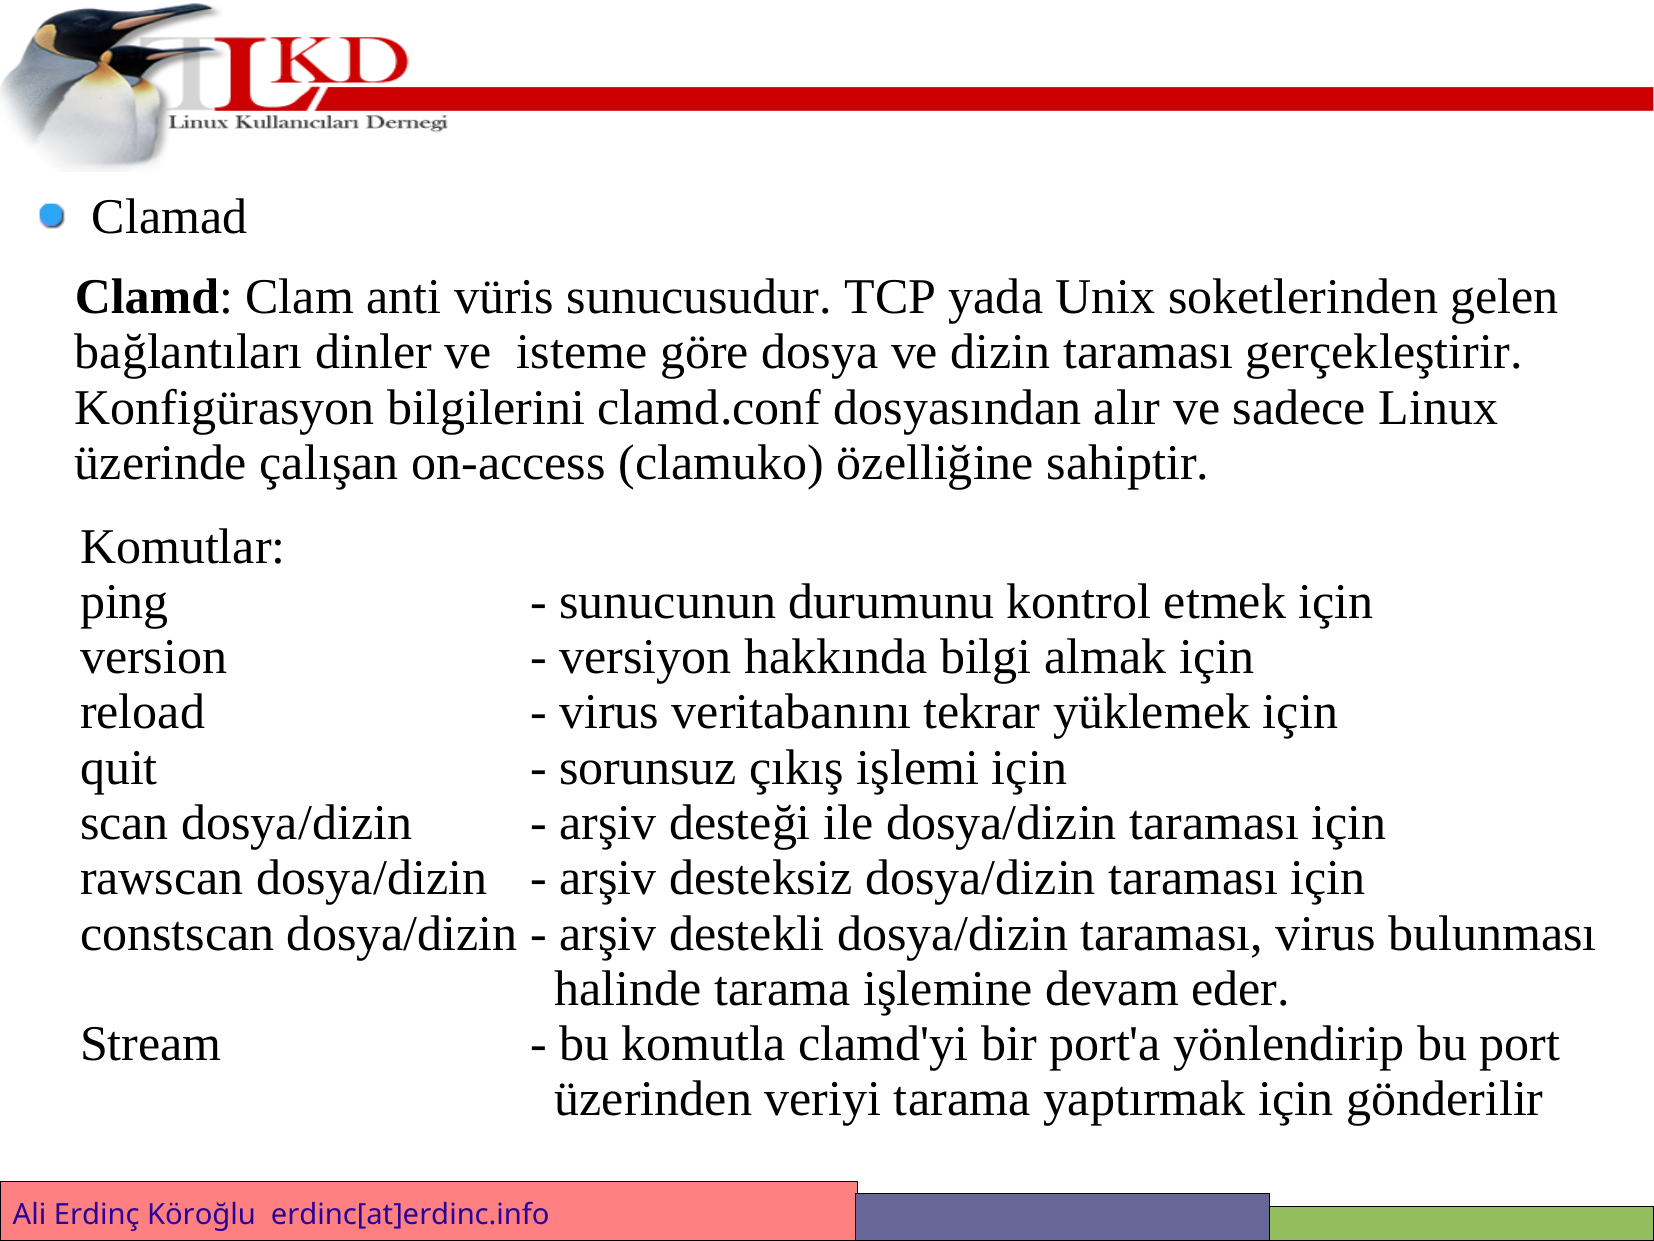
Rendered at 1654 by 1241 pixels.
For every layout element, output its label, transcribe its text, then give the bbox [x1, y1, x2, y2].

text_box Ali Erdinç Köroğlu erdinc[at]erdinc.info http://www.erdinc.info [12, 1193, 852, 1233]
text_box Clamad [38, 188, 439, 250]
text_box Clamd: Clam anti vüris sunucusudur. TCP yada Unix soketlerinden gelen bağlantıları dinler ve isteme göre dosya ve dizin taraması gerçekleştirir. Konfigürasyon bilgilerini clamd.conf dosyasından alır ve sadece Linux üzerinde çalışan on-access (clamuko) özelliğine sahiptir. [74, 268, 1573, 518]
picture [0, 0, 1654, 172]
text_box Komutlar: ping - sunucunun durumunu kontrol etmek için version - versiyon hakkında bilgi almak için reload - virus veritabanını tekrar yüklemek için quit - sorunsuz çıkış işlemi için scan dosya/dizin - arşiv desteği ile dosya/dizin taraması için rawscan dosya/dizin - arşiv desteksiz dosya/dizin taraması için constscan dosya/dizin - arşiv destekli dosya/dizin taraması, virus bulunması halinde tarama işlemine devam eder. Stream - bu komutla clamd'yi bir port'a yönlendirip bu port üzerinden veriyi tarama yaptırmak için gönderilir [79, 518, 1598, 1190]
text_box [0, 1181, 1654, 1241]
